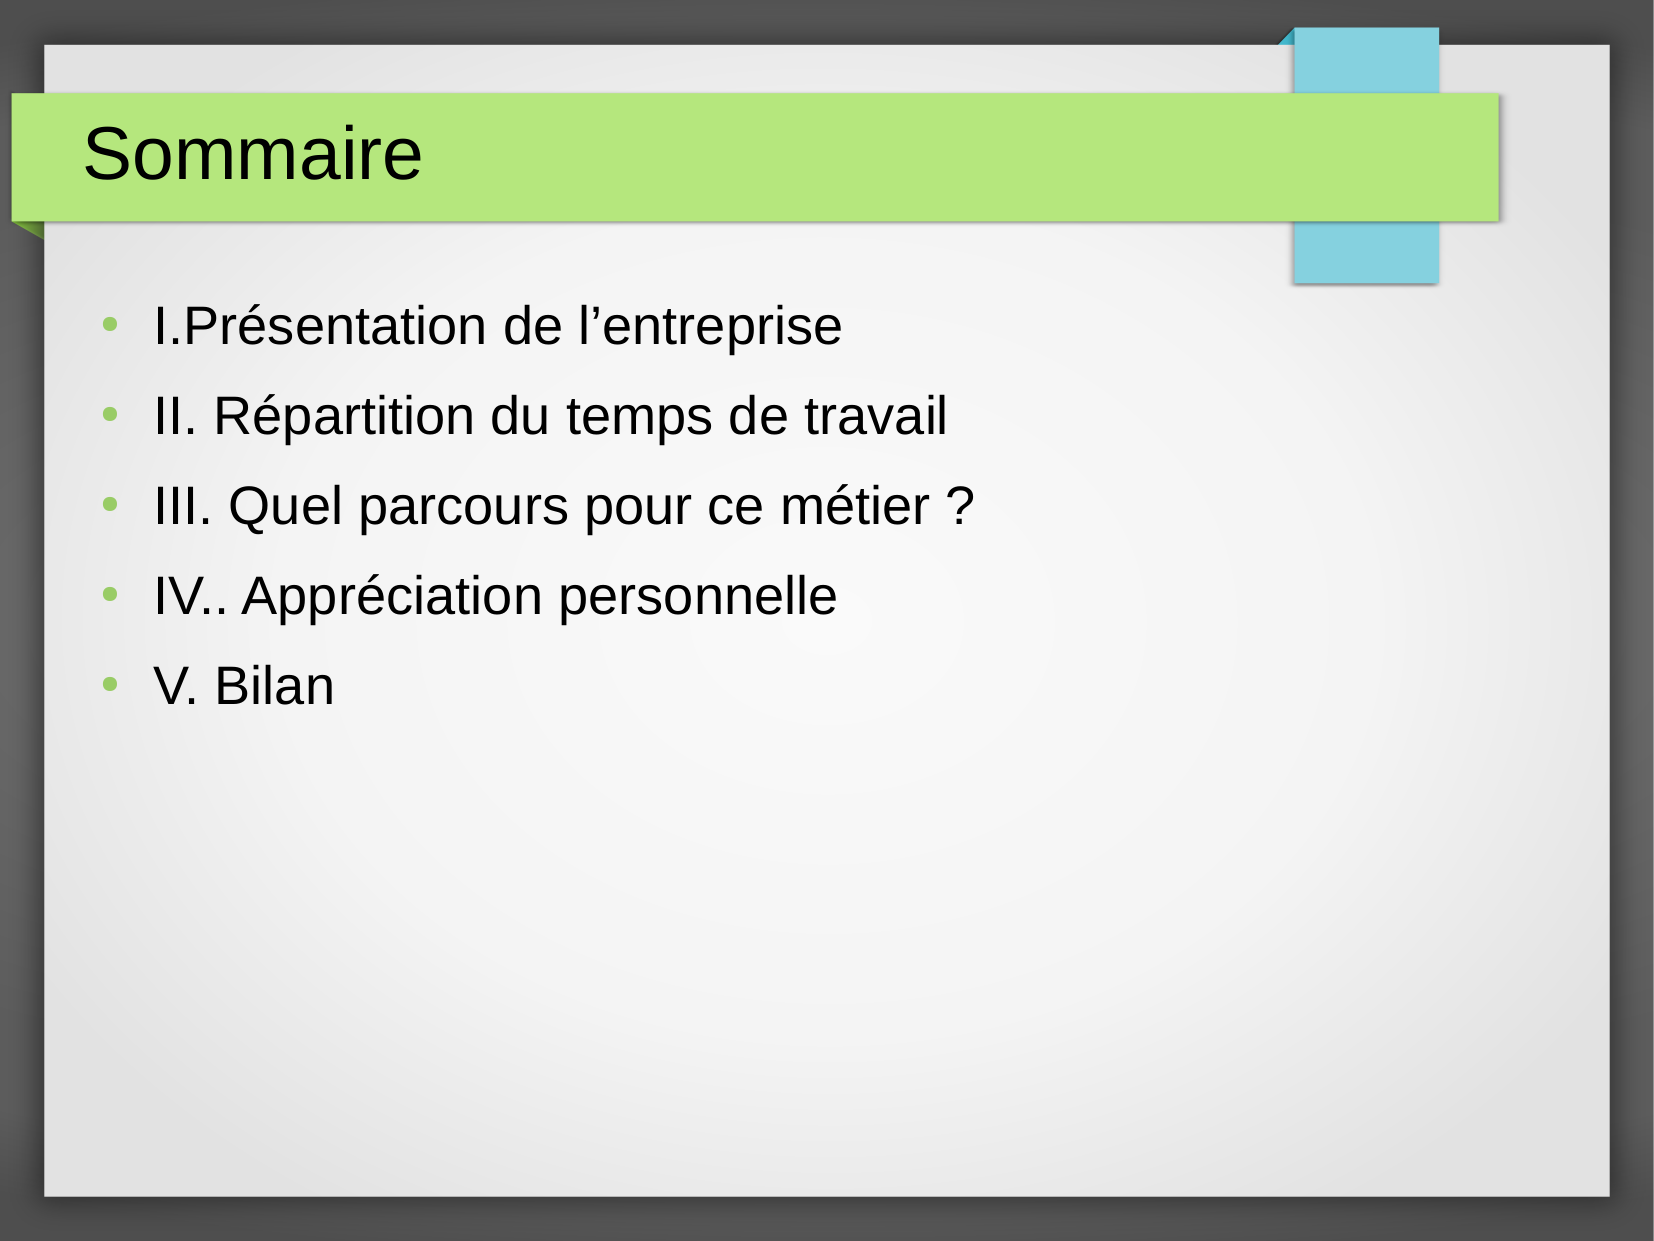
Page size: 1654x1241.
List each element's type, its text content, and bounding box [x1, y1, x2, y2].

list I.Présentation de l’entreprise II. Répartition du temps de travail III. Quel parcours pour ce métier ? IV.. Appréciation personnelle V. Bilan [82, 295, 1571, 1015]
title Sommaire [82, 94, 1264, 213]
picture [0, 0, 1654, 1241]
